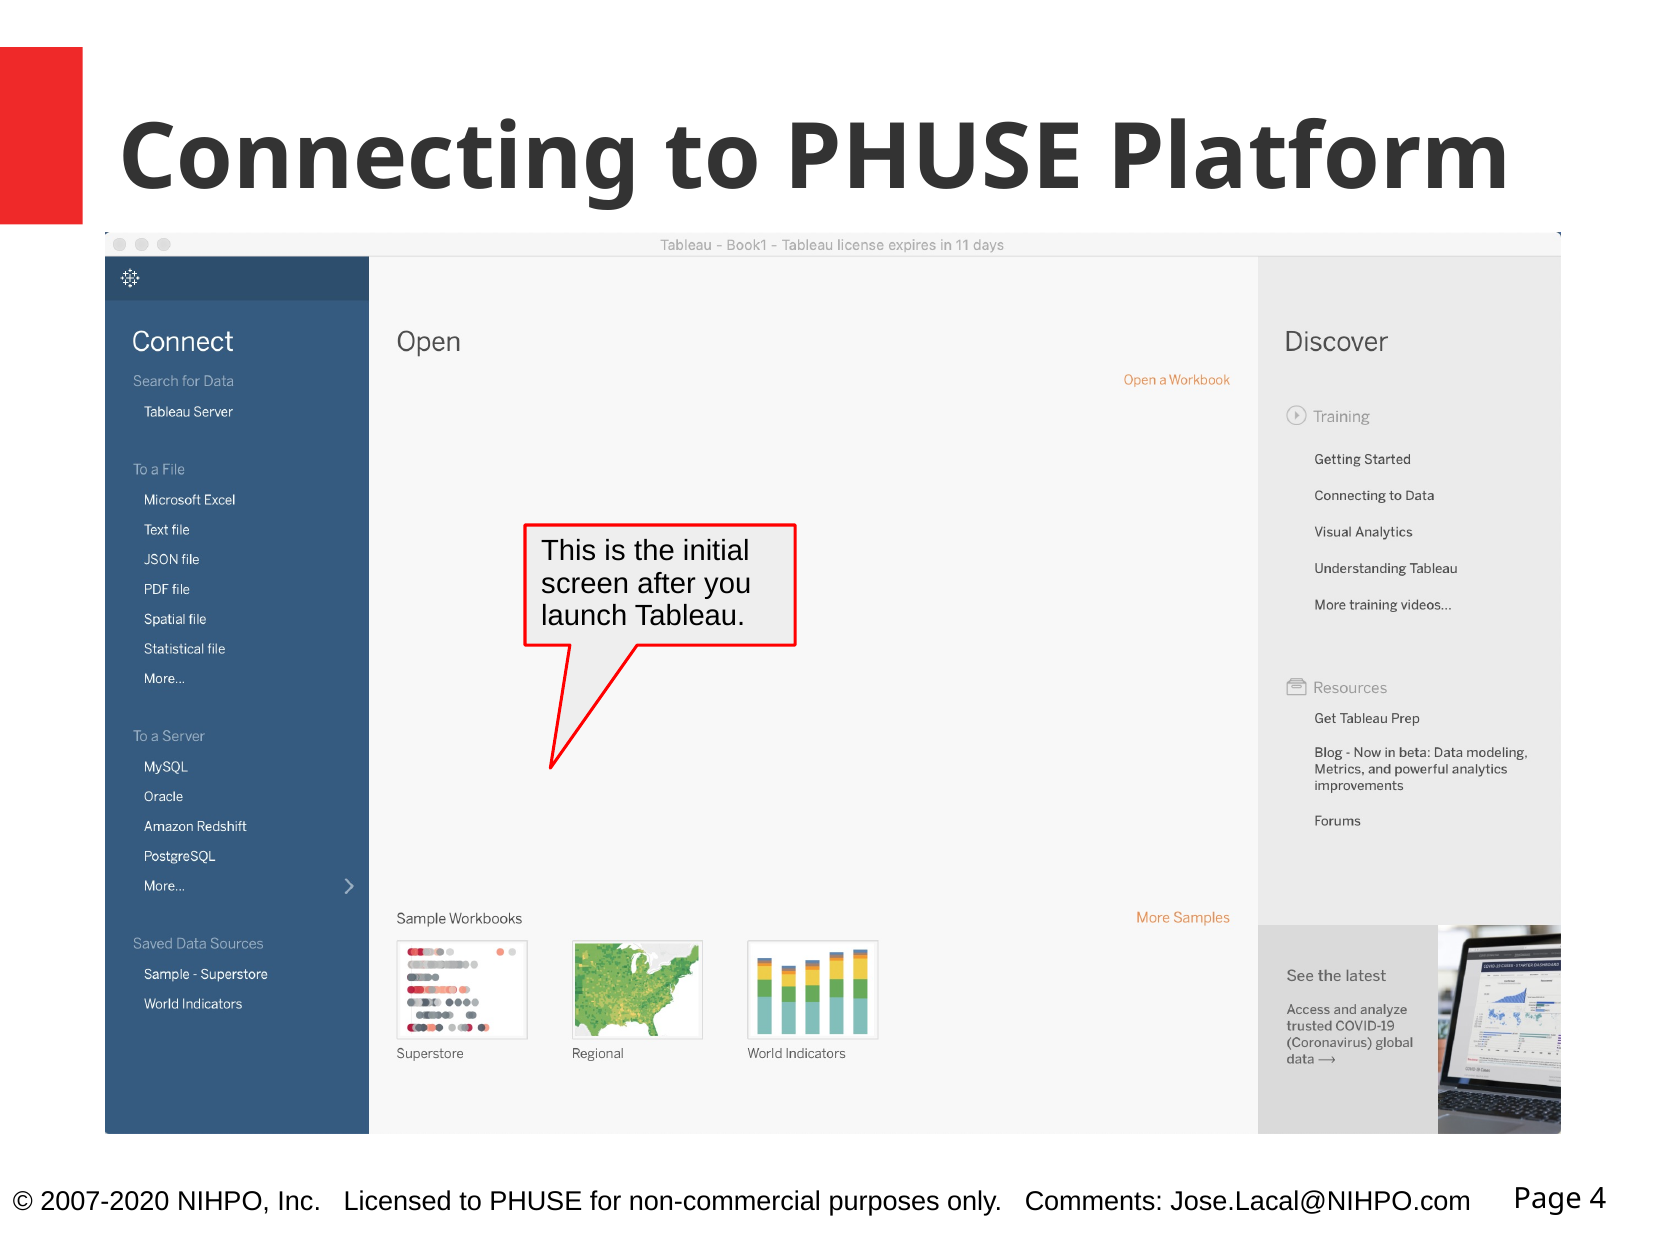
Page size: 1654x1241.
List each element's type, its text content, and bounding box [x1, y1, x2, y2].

text_box This is the initial screen after you launch Tableau. [525, 525, 796, 769]
picture [105, 232, 1561, 1135]
text_box © 2007-2020 NIHPO, Inc. Licensed to PHUSE for non-commercial purposes only. Comments: Jose.Lacal@NIHPO.com [0, 1178, 1522, 1231]
title Connecting to PHUSE Platform [118, 49, 1571, 257]
